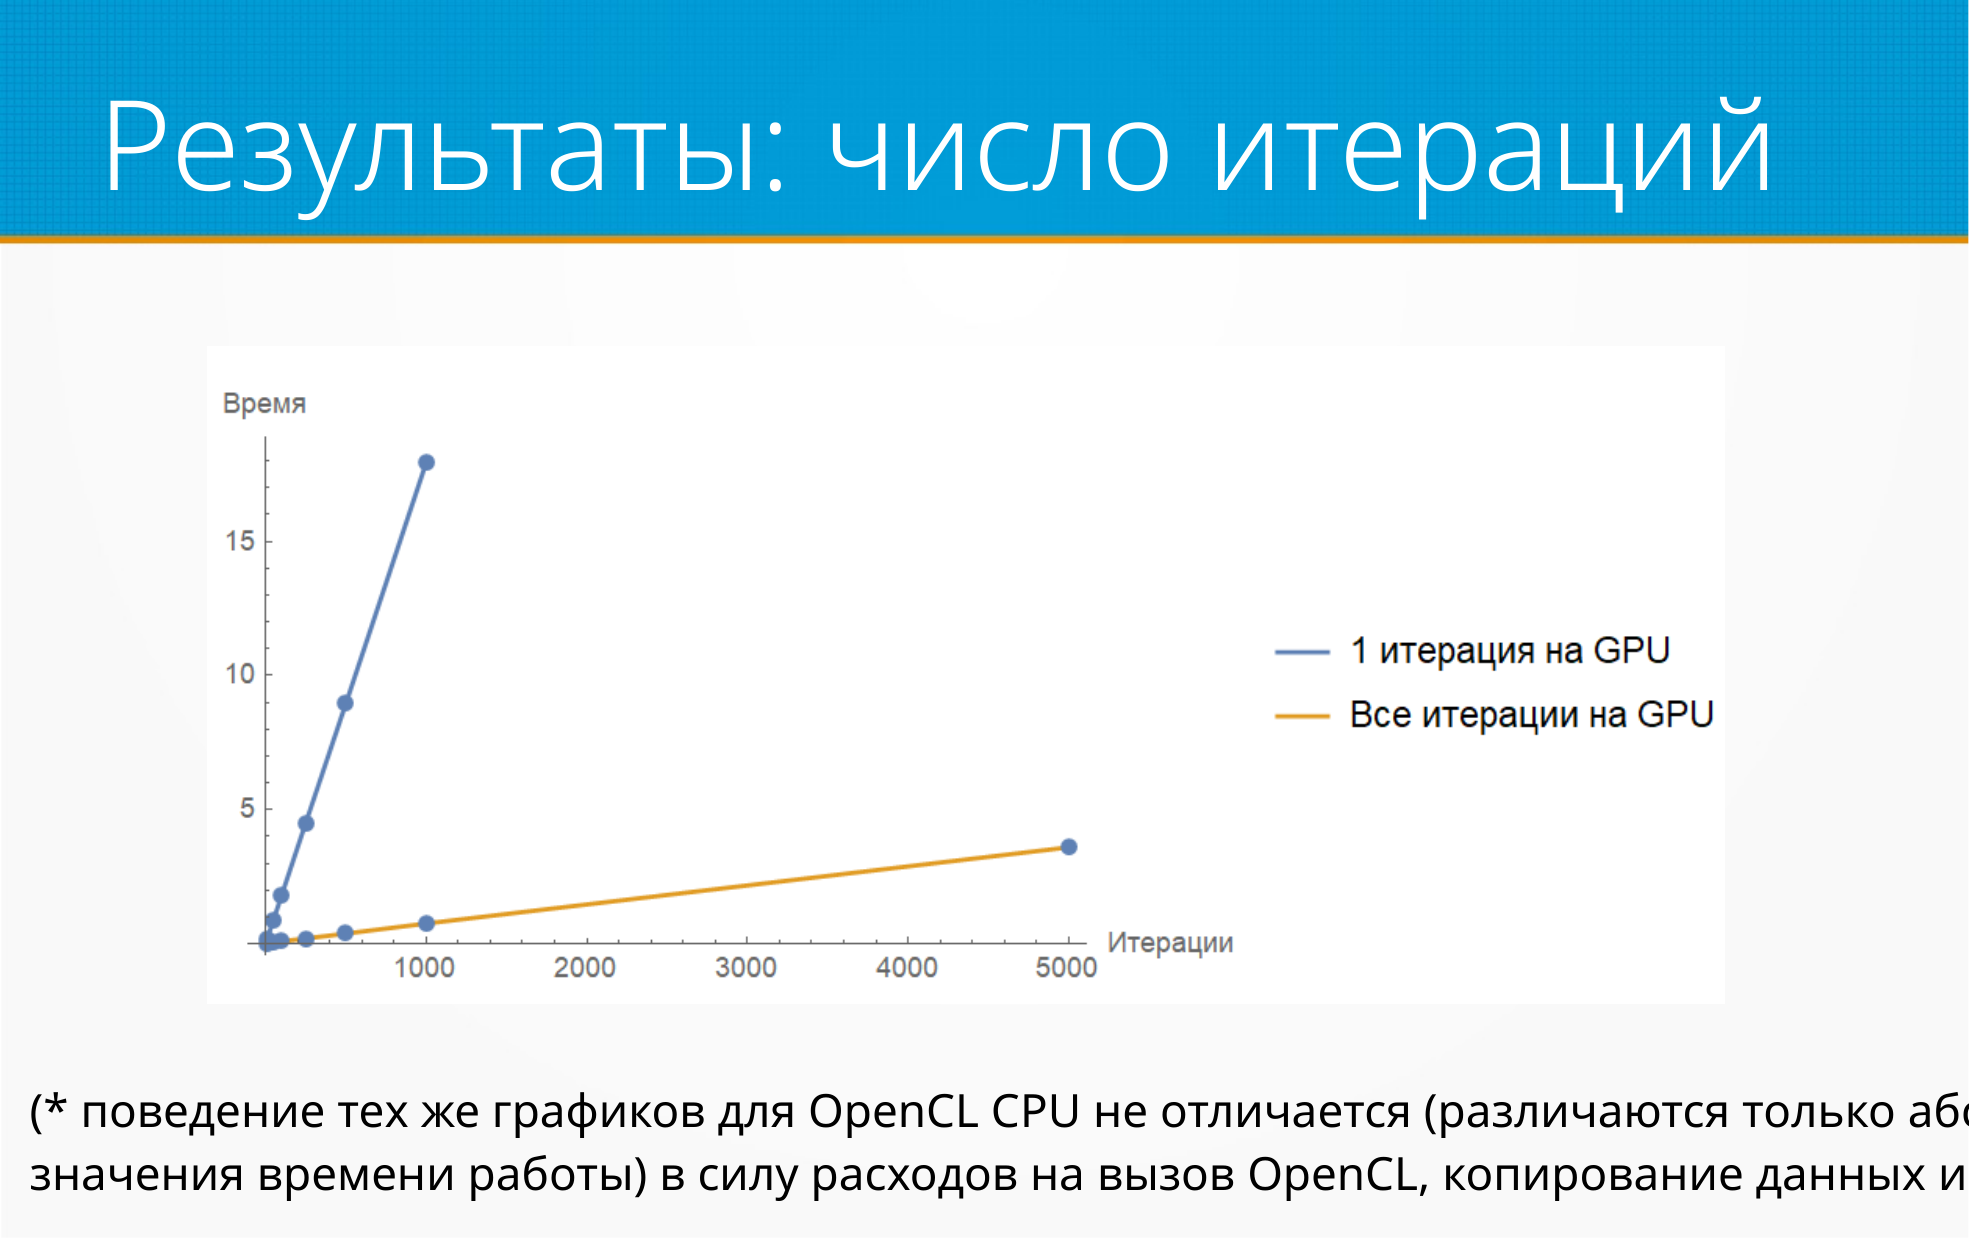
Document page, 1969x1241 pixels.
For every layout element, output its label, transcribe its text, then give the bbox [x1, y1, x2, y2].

picture [0, 233, 1969, 1241]
text_box (* поведение тех же графиков для OpenCL CPU не отличается (различаются только абсолютные значения времени работы) в силу расходов на вызов OpenCL, копирование данных и т. д. *) [23, 1077, 1956, 1205]
title Результаты: число итераций [98, 19, 1870, 227]
